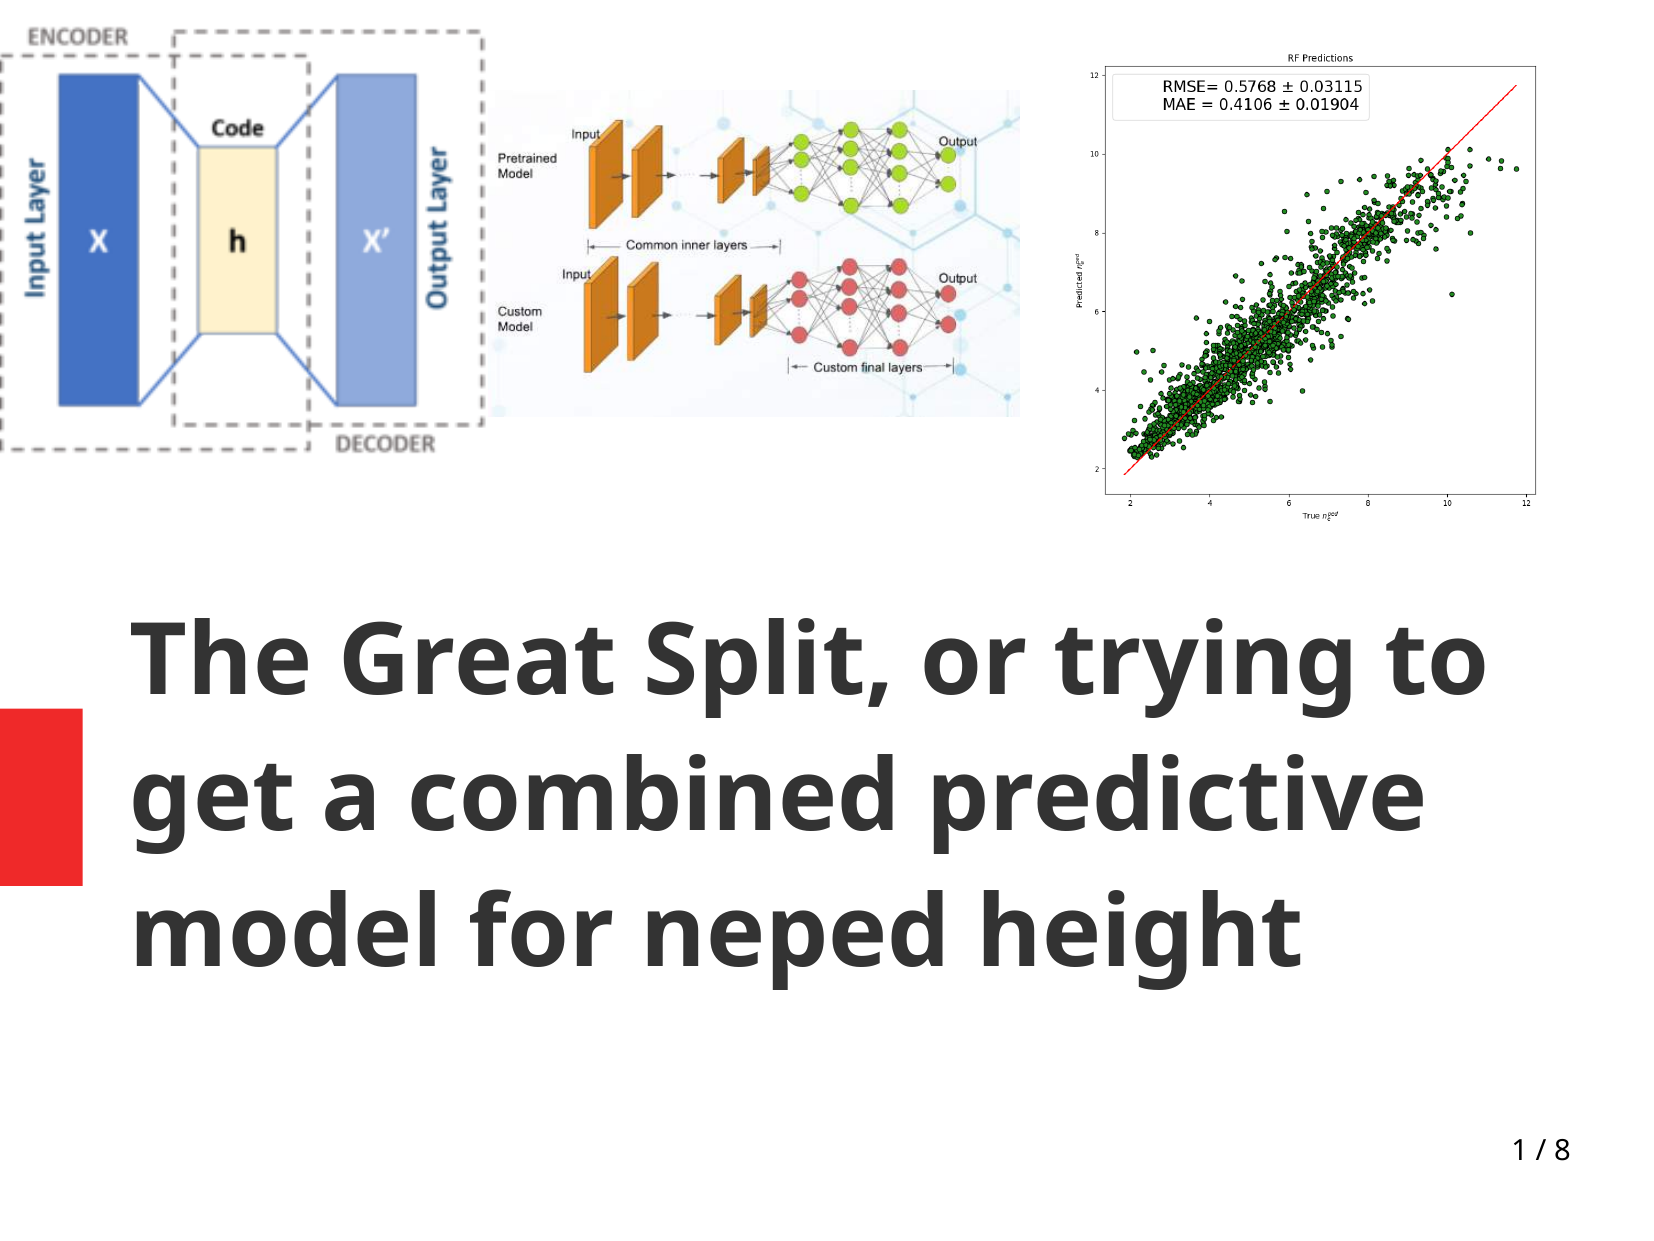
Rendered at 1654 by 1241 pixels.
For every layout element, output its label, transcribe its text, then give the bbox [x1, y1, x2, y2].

title The Great Split, or trying to get a combined predictive model for neped height [129, 558, 1536, 1025]
picture [0, 14, 1021, 474]
picture [1035, 0, 1591, 556]
